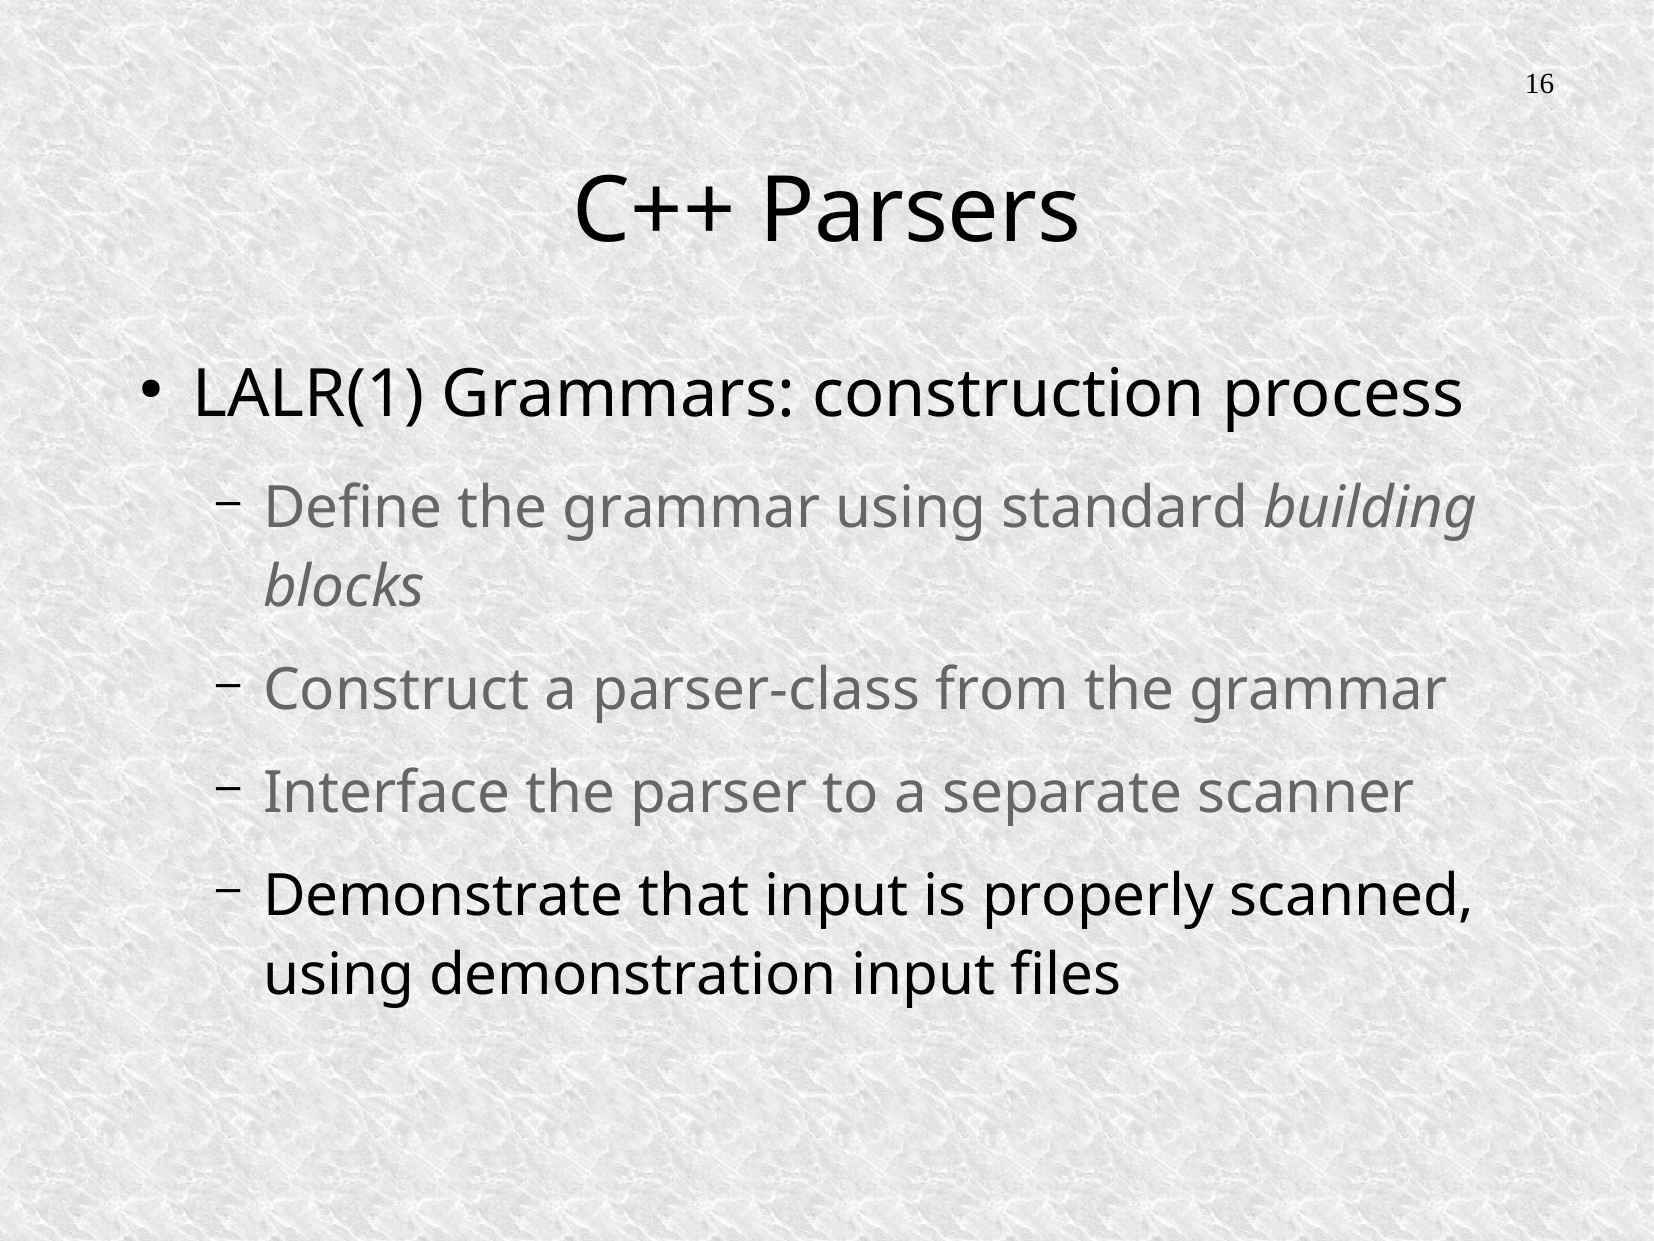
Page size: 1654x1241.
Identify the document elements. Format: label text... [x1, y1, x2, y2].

picture [0, 0, 1654, 1241]
title C++ Parsers [121, 102, 1534, 311]
list LALR(1) Grammars: construction process Define the grammar using standard building blocks Construct a parser-class from the grammar Interface the parser to a separate scanner Demonstrate that input is properly scanned, using demonstration input files [121, 344, 1534, 1127]
